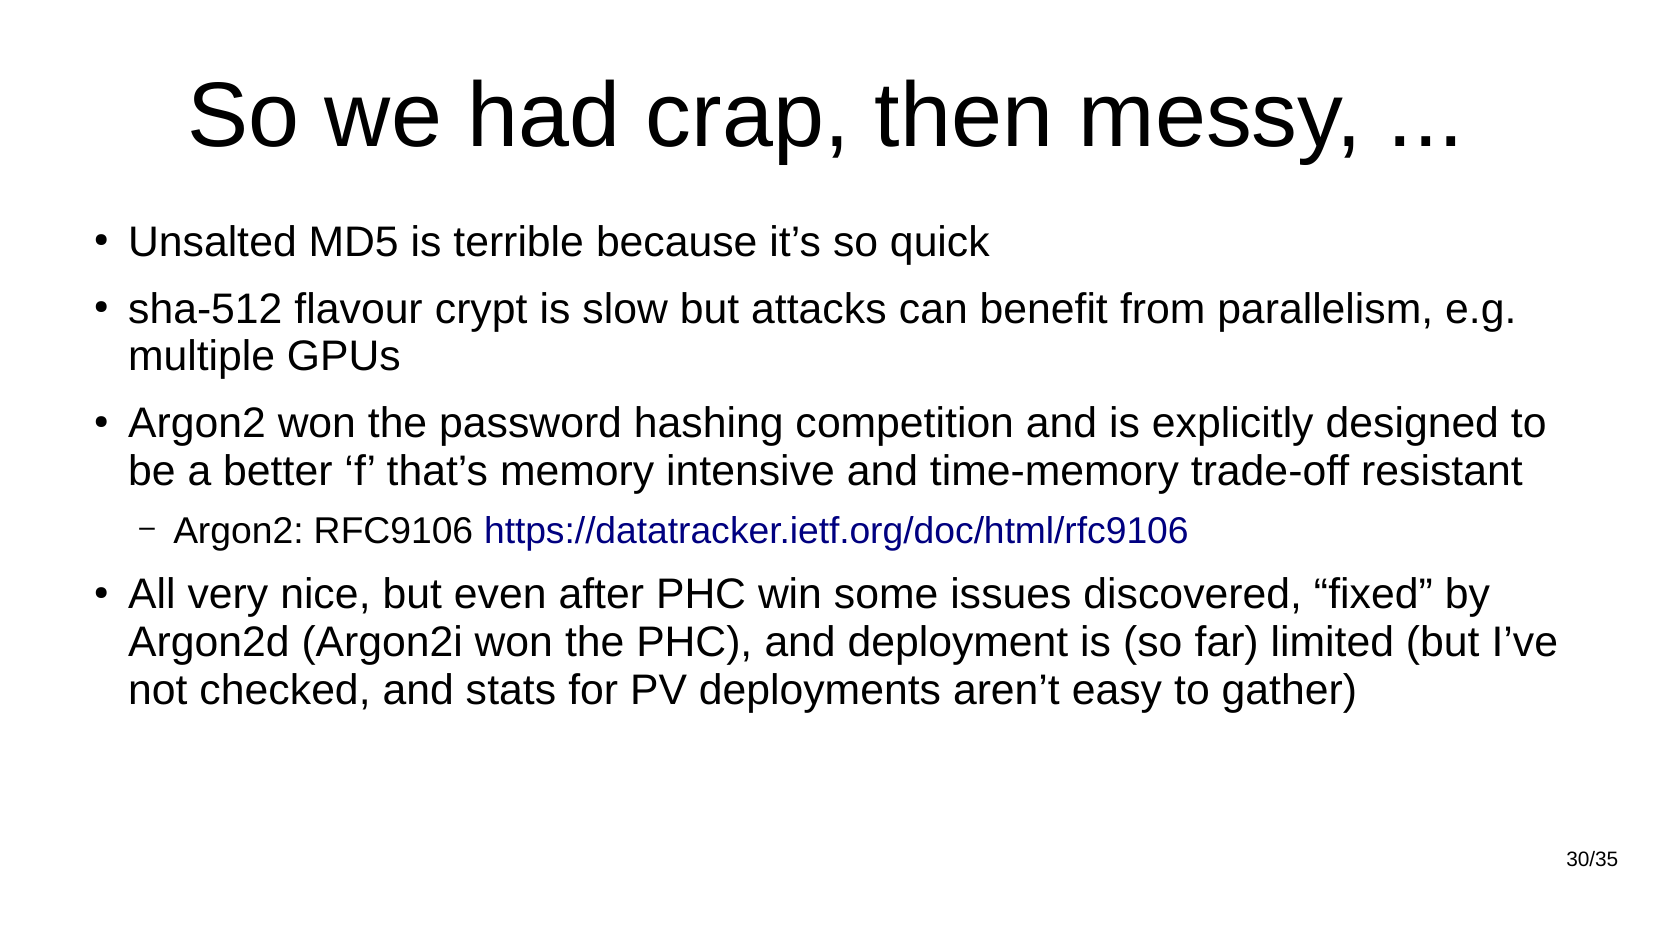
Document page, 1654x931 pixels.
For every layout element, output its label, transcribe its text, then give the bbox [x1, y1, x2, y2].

list Unsalted MD5 is terrible because it’s so quick sha-512 flavour crypt is slow but attacks can benefit from parallelism, e.g. multiple GPUs Argon2 won the password hashing competition and is explicitly designed to be a better ‘f’ that’s memory intensive and time-memory trade-off resistant Argon2: RFC9106 https://datatracker.ietf.org/doc/html/rfc9106 All very nice, but even after PHC win some issues discovered, “fixed” by Argon2d (Argon2i won the PHC), and deployment is (so far) limited (but I’ve not checked, and stats for PV deployments aren’t easy to gather) [82, 217, 1571, 758]
title So we had crap, then messy, ... [82, 37, 1571, 193]
